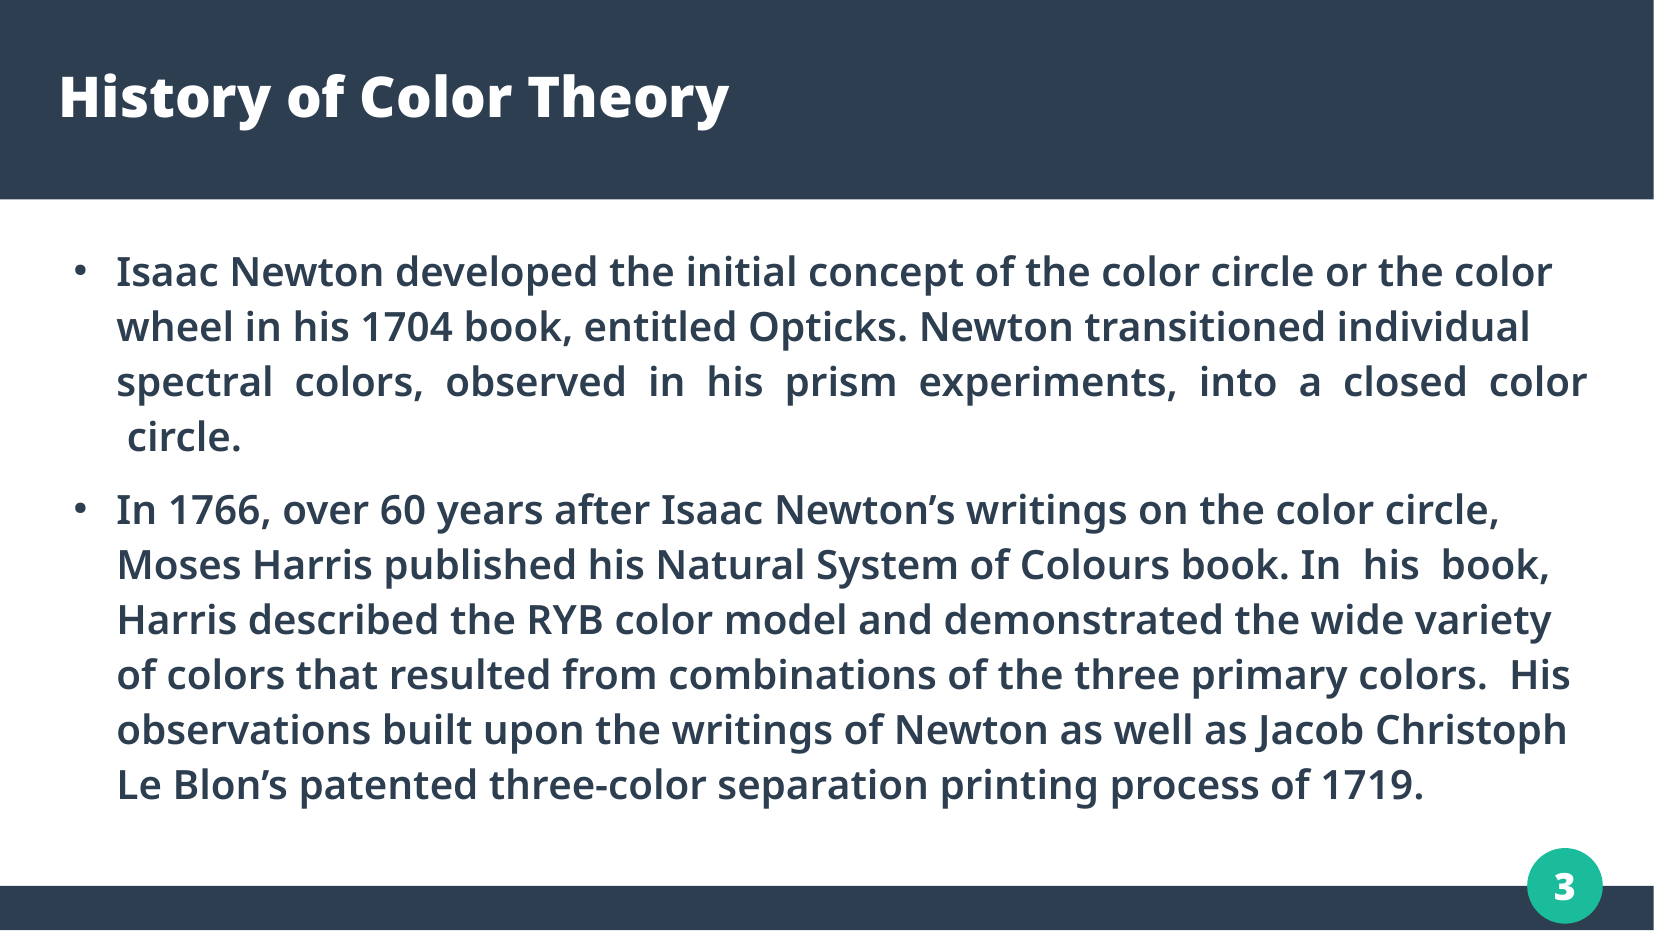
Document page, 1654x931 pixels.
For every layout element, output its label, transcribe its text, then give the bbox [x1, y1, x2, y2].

list Isaac Newton developed the initial concept of the color circle or the color wheel in his 1704 book, entitled Opticks. Newton transitioned individual spectral colors, observed in his prism experiments, into a closed color circle. In 1766, over 60 years after Isaac Newton’s writings on the color circle, Moses Harris published his Natural System of Colours book. In his book, Harris described the RYB color model and demonstrated the wide variety of colors that resulted from combinations of the three primary colors. His observations built upon the writings of Newton as well as Jacob Christoph Le Blon’s patented three-color separation printing process of 1719. [59, 243, 1595, 864]
title History of Color Theory [59, 37, 1595, 155]
